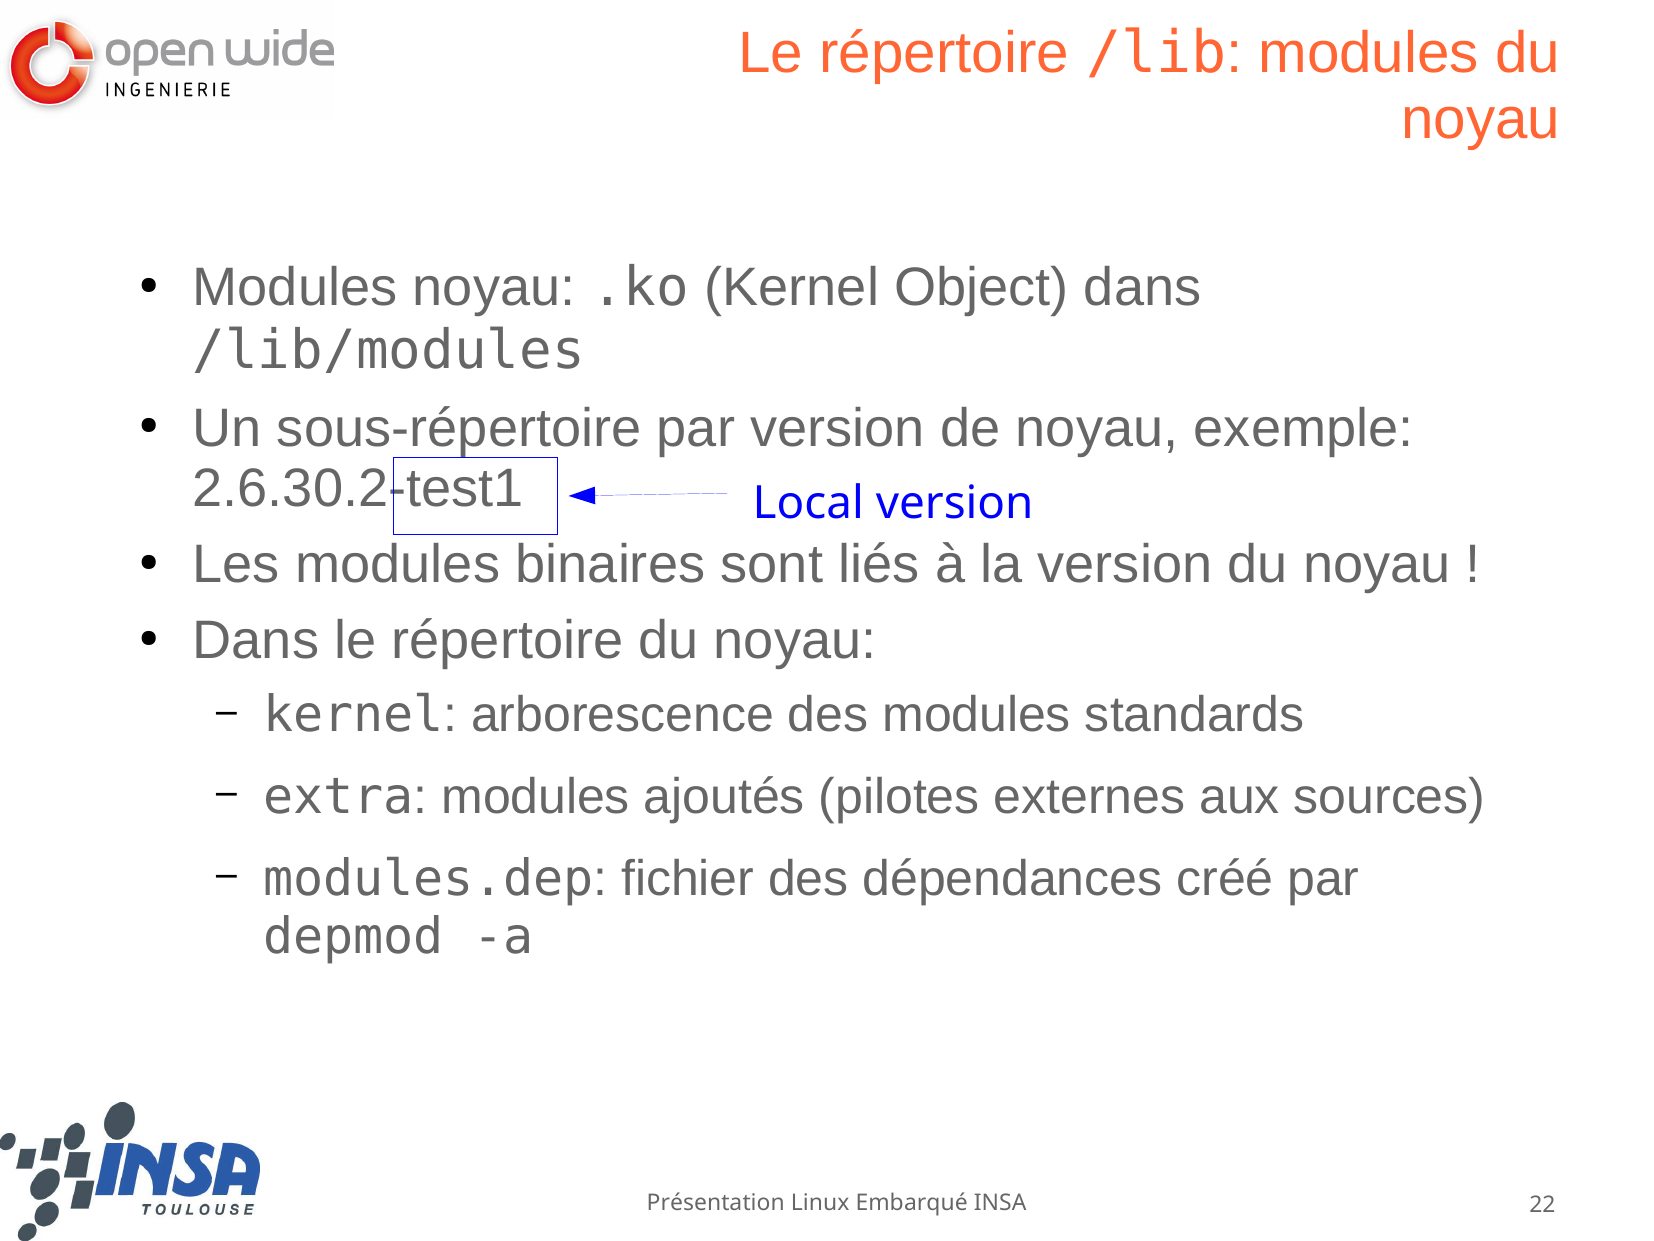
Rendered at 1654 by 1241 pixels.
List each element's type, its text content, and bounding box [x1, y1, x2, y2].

picture [0, 1102, 260, 1241]
picture [0, 0, 334, 119]
list Modules noyau: .ko (Kernel Object) dans /lib/modules Un sous-répertoire par version de noyau, exemple: 2.6.30.2-test1 Les modules binaires sont liés à la version du noyau ! Dans le répertoire du noyau: kernel: arborescence des modules standards extra: modules ajoutés (pilotes externes aux sources) modules.dep: fichier des dépendances créé par depmod -a [121, 255, 1534, 1127]
title Le répertoire /lib: modules du noyau [602, 12, 1561, 157]
text_box Local version [752, 469, 1054, 523]
